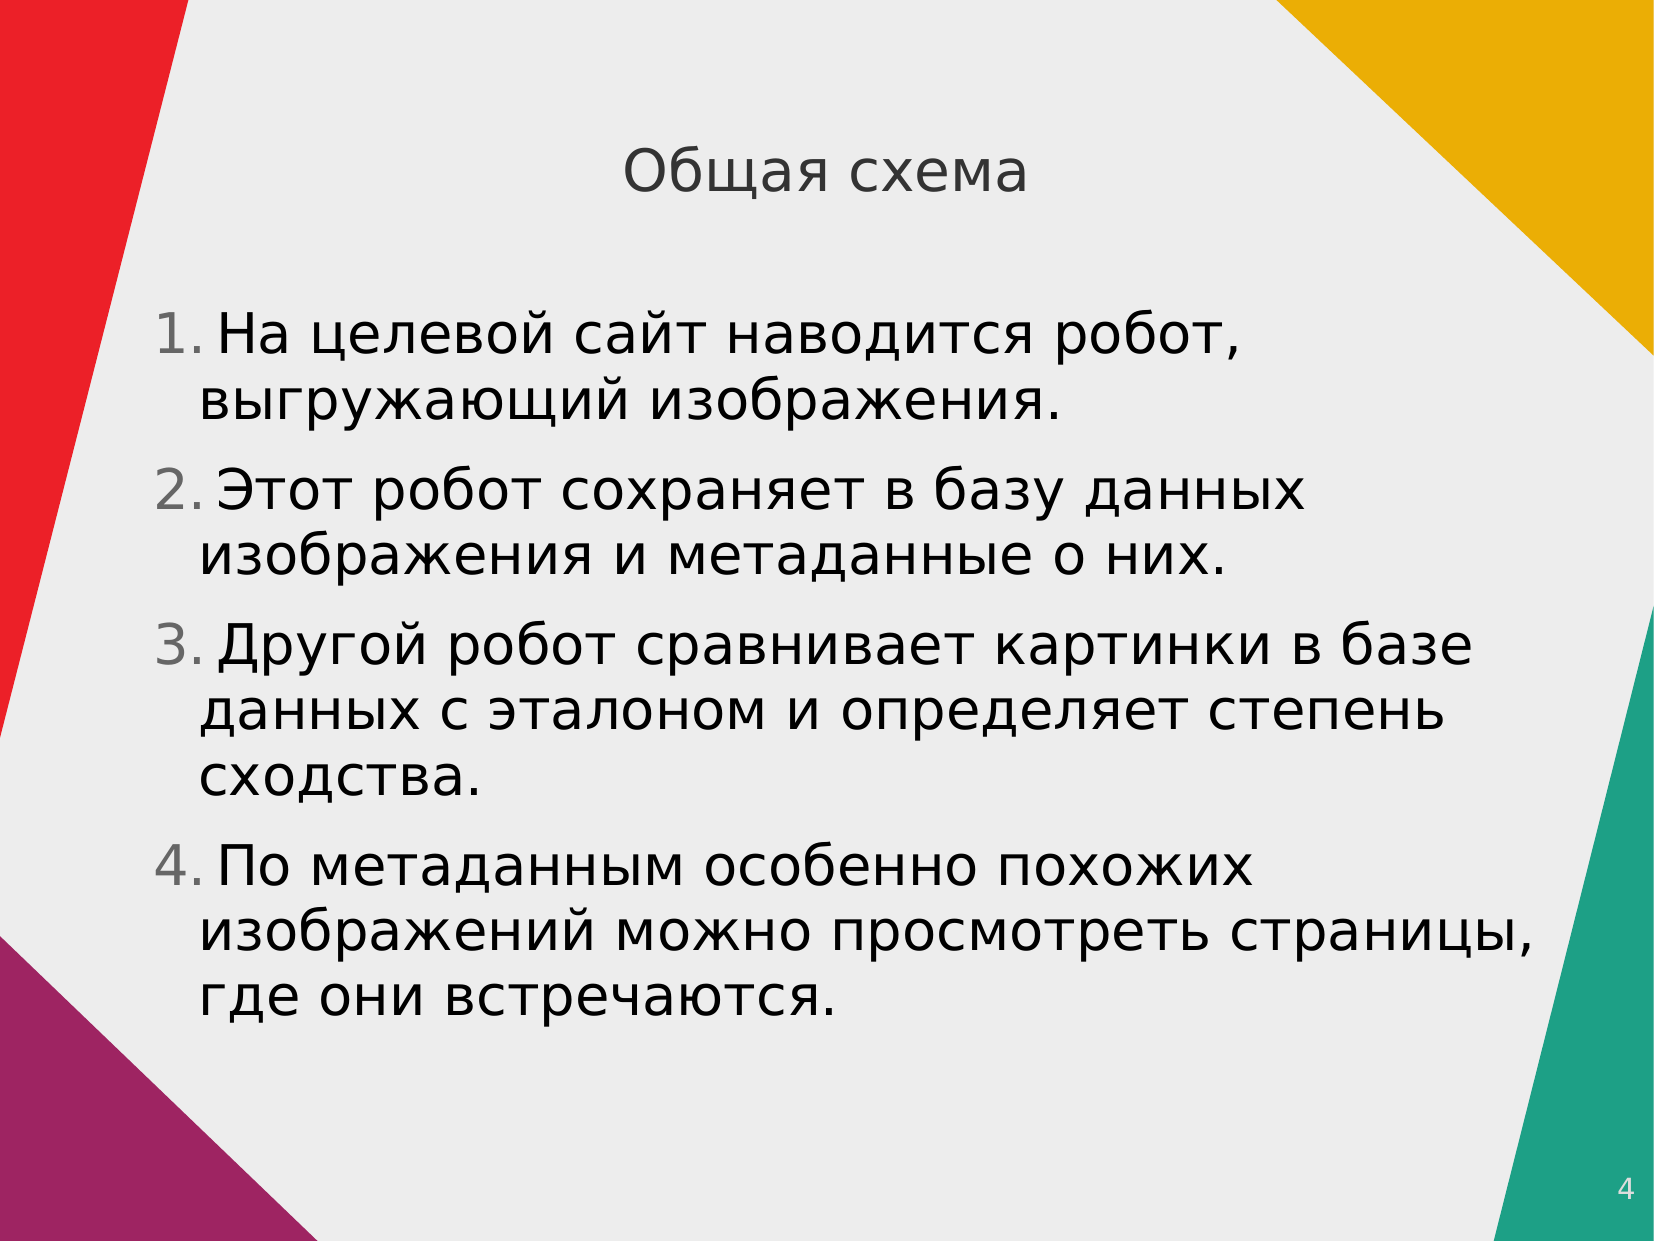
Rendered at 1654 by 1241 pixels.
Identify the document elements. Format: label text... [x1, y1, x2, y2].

title Общая схема [114, 73, 1539, 271]
list На целевой сайт наводится робот, выгружающий изображения. Этот робот сохраняет в базу данных изображения и метаданные о них. Другой робот сравнивает картинки в базе данных с эталоном и определяет степень сходства. По метаданным особенно похожих изображений можно просмотреть страницы, где они встречаются. [138, 302, 1560, 1033]
